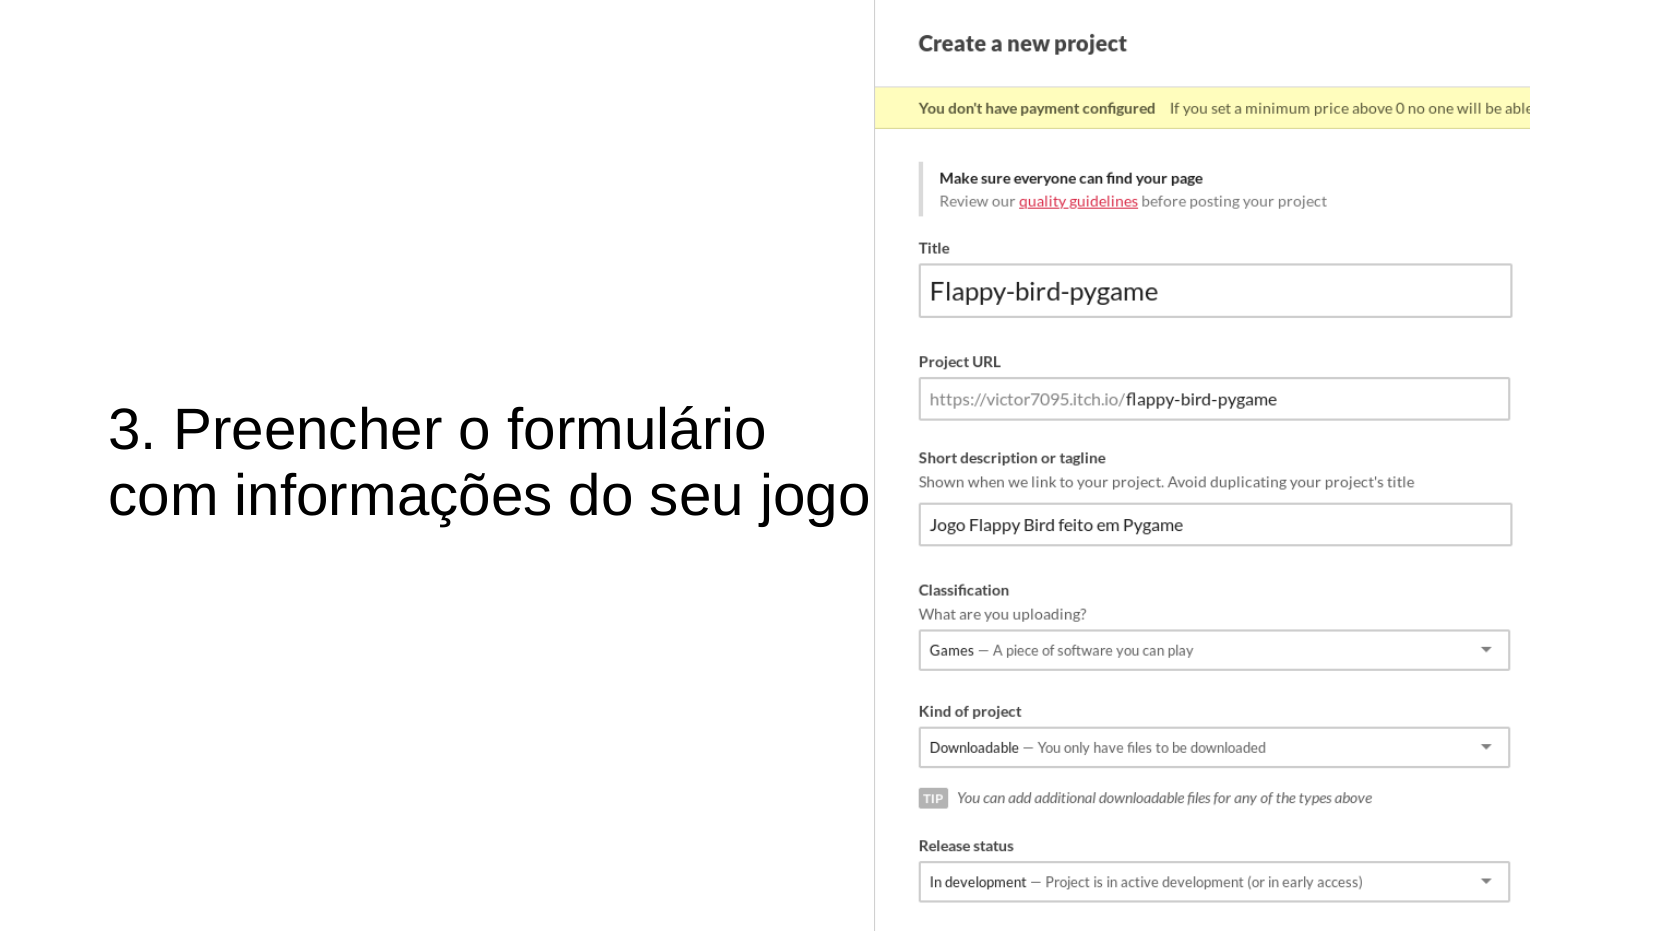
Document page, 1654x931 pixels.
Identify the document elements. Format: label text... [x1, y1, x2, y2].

picture [874, 0, 1530, 931]
text_box 3. Preencher o formulário com informações do seu jogo [93, 389, 874, 600]
